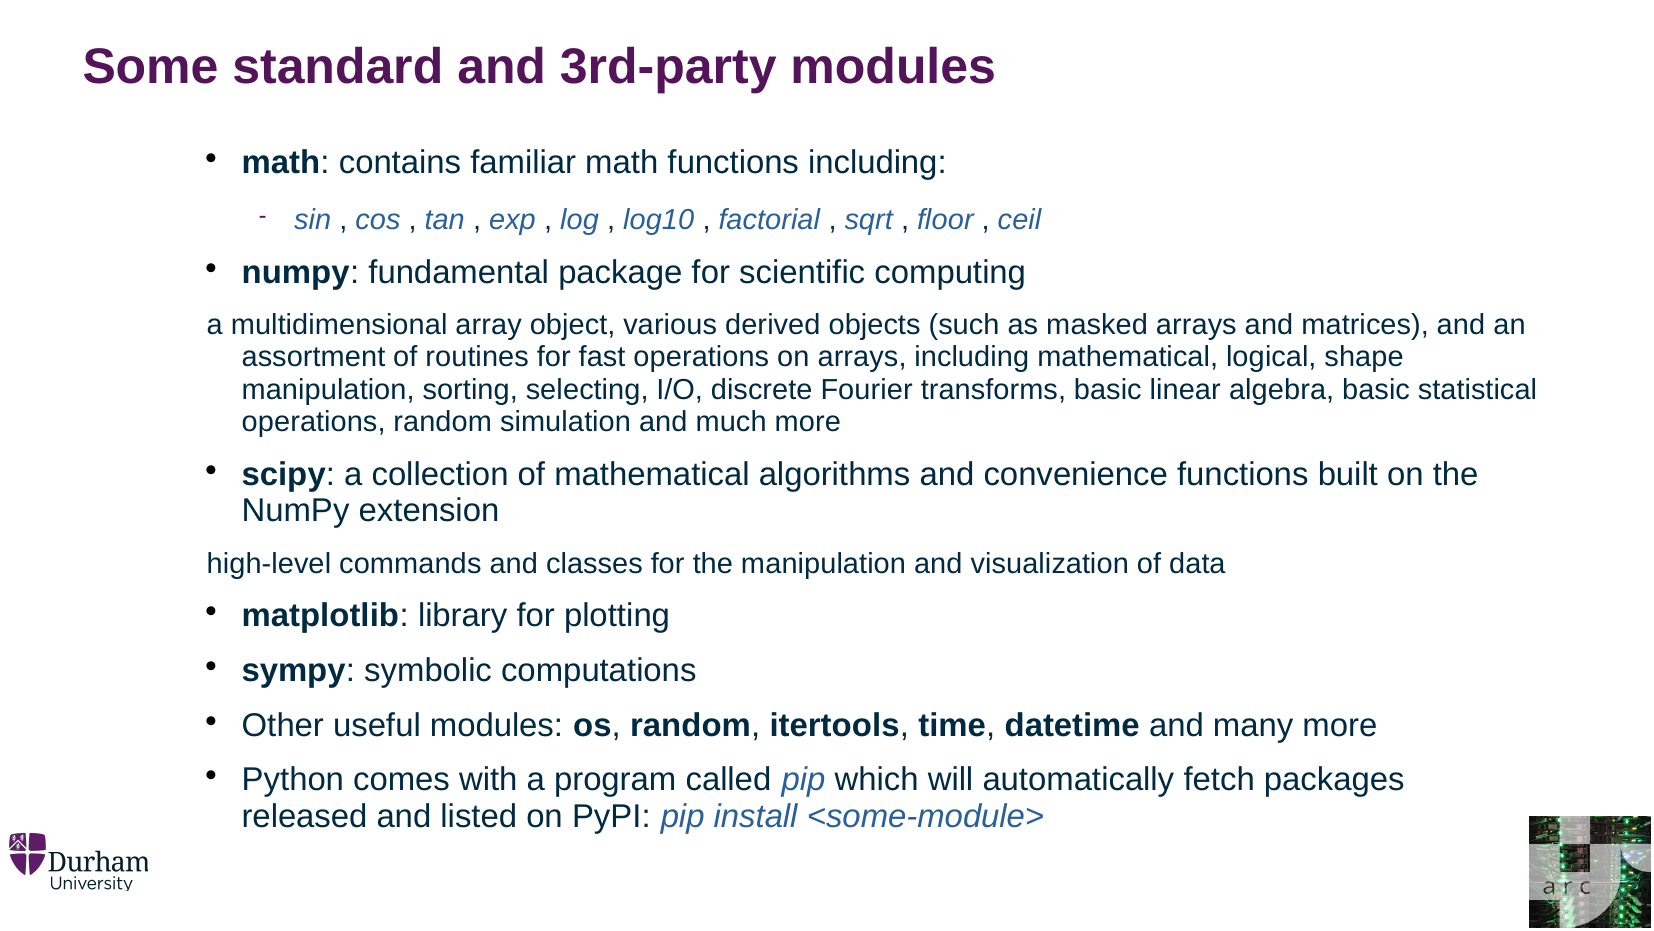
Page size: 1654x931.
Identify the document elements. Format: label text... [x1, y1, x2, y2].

picture [1529, 816, 1651, 928]
title Some standard and 3rd-party modules [82, 36, 1571, 93]
list math: contains familiar math functions including: sin , cos , tan , exp , log , log10 , factorial , sqrt , floor , ceil numpy: fundamental package for scientific computing a multidimensional array object, various derived objects (such as masked arrays and matrices), and an assortment of routines for fast operations on arrays, including mathematical, logical, shape manipulation, sorting, selecting, I/O, discrete Fourier transforms, basic linear algebra, basic statistical operations, random simulation and much more scipy: a collection of mathematical algorithms and convenience functions built on the NumPy extension high-level commands and classes for the manipulation and visualization of data matplotlib: library for plotting sympy: symbolic computations Other useful modules: os, random, itertools, time, datetime and many more Python comes with a program called pip which will automatically fetch packages released and listed on PyPI: pip install <some-module> [189, 141, 1571, 841]
picture [9, 833, 148, 891]
